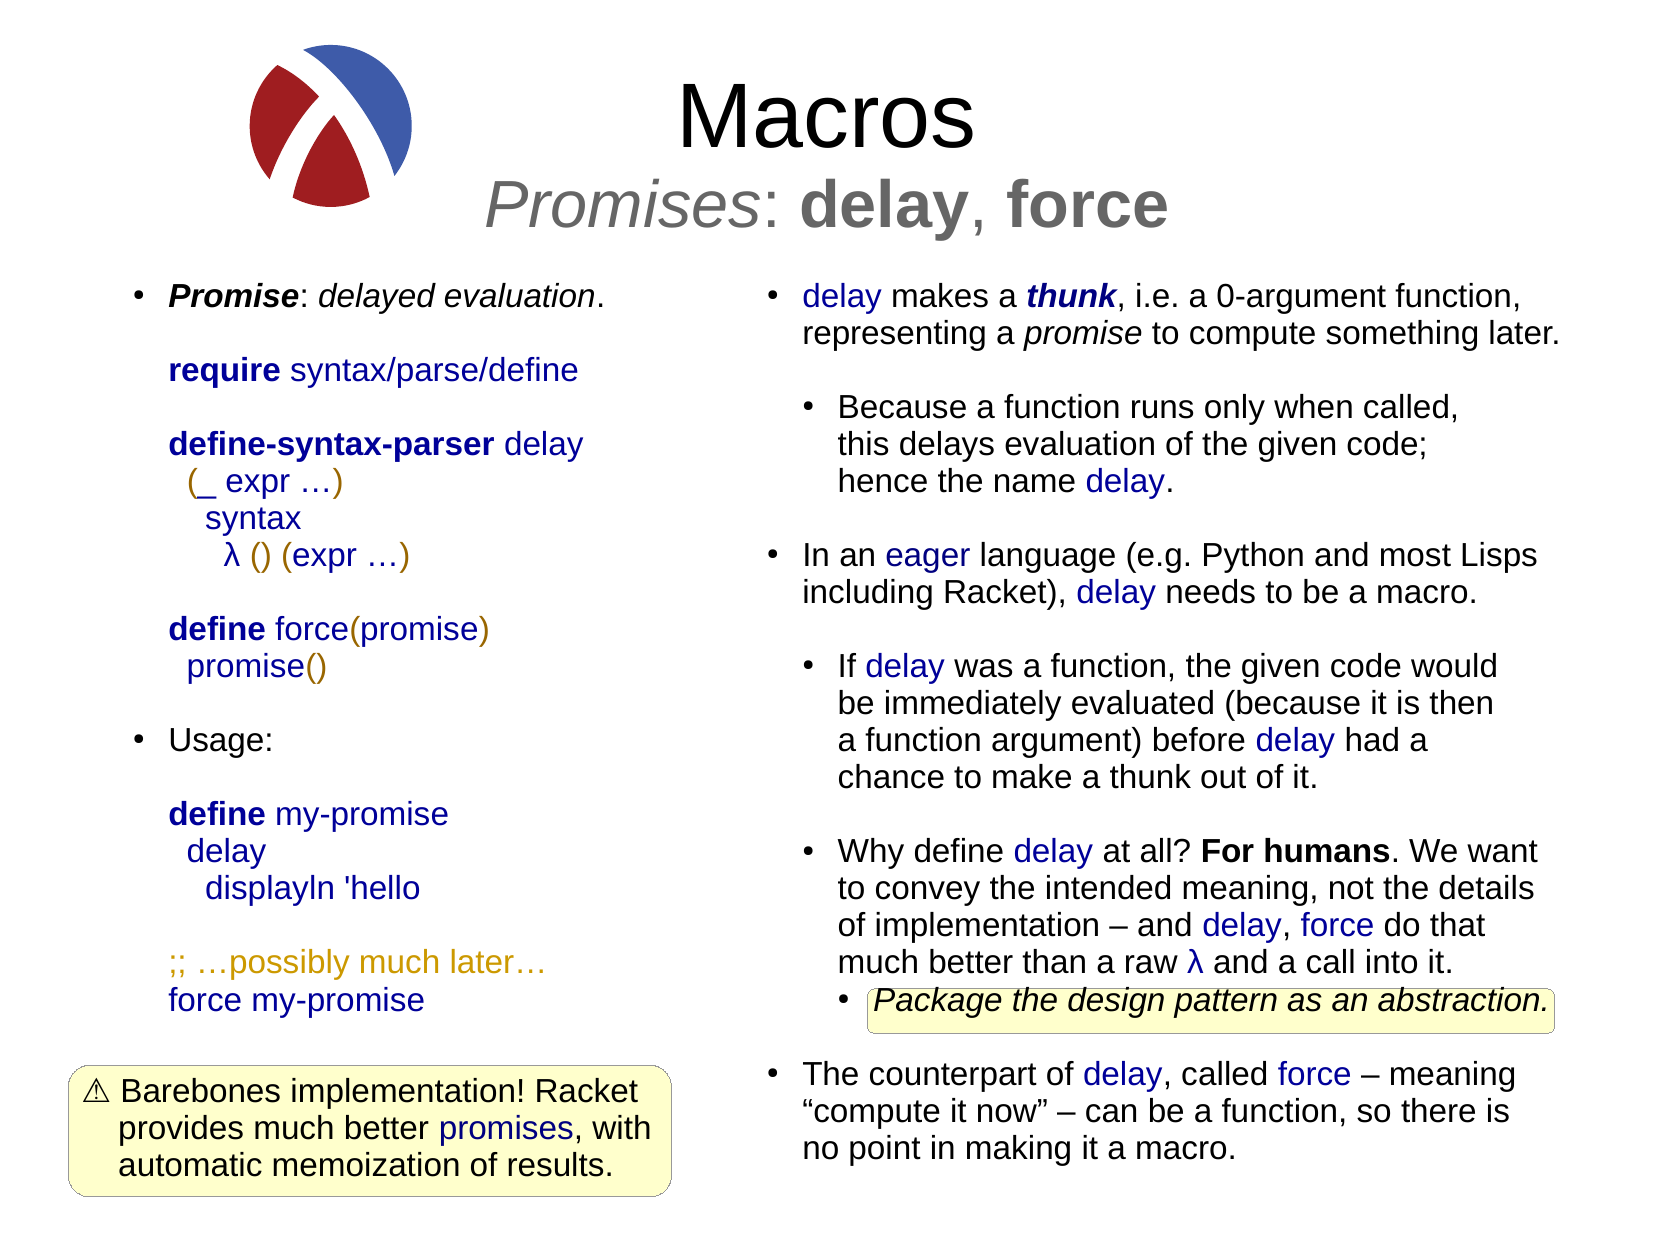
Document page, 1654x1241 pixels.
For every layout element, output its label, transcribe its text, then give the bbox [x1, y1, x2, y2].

title Macros Promises: delay, force [82, 49, 1571, 257]
text_box [77, 1193, 663, 1197]
picture [248, 43, 413, 208]
text_box Promise: delayed evaluation. require syntax/parse/define define-syntax-parser delay (_ expr …) syntax λ () (expr …) define force(promise) promise() Usage: define my-promise delay displayln 'hello ;; …possibly much later… force my-promise [82, 270, 716, 1035]
text_box [667, 1073, 672, 1189]
text_box ⚠ Barebones implementation! Racket provides much better promises, with automatic memoization of results. [66, 1065, 667, 1193]
text_box delay makes a thunk, i.e. a 0-argument function, representing a promise to compute something later. Because a function runs only when called, this delays evaluation of the given code; hence the name delay. In an eager language (e.g. Python and most Lisps including Racket), delay needs to be a macro. If delay was a function, the given code would be immediately evaluated (because it is then a function argument) before delay had a chance to make a thunk out of it. Why define delay at all? For humans. We want to convey the intended meaning, not the details of implementation – and delay, force do that much better than a raw λ and a call into it. Package the design pattern as an abstraction. The counterpart of delay, called force – meaning “compute it now” – can be a function, so there is no point in making it a macro. [716, 270, 1583, 1185]
